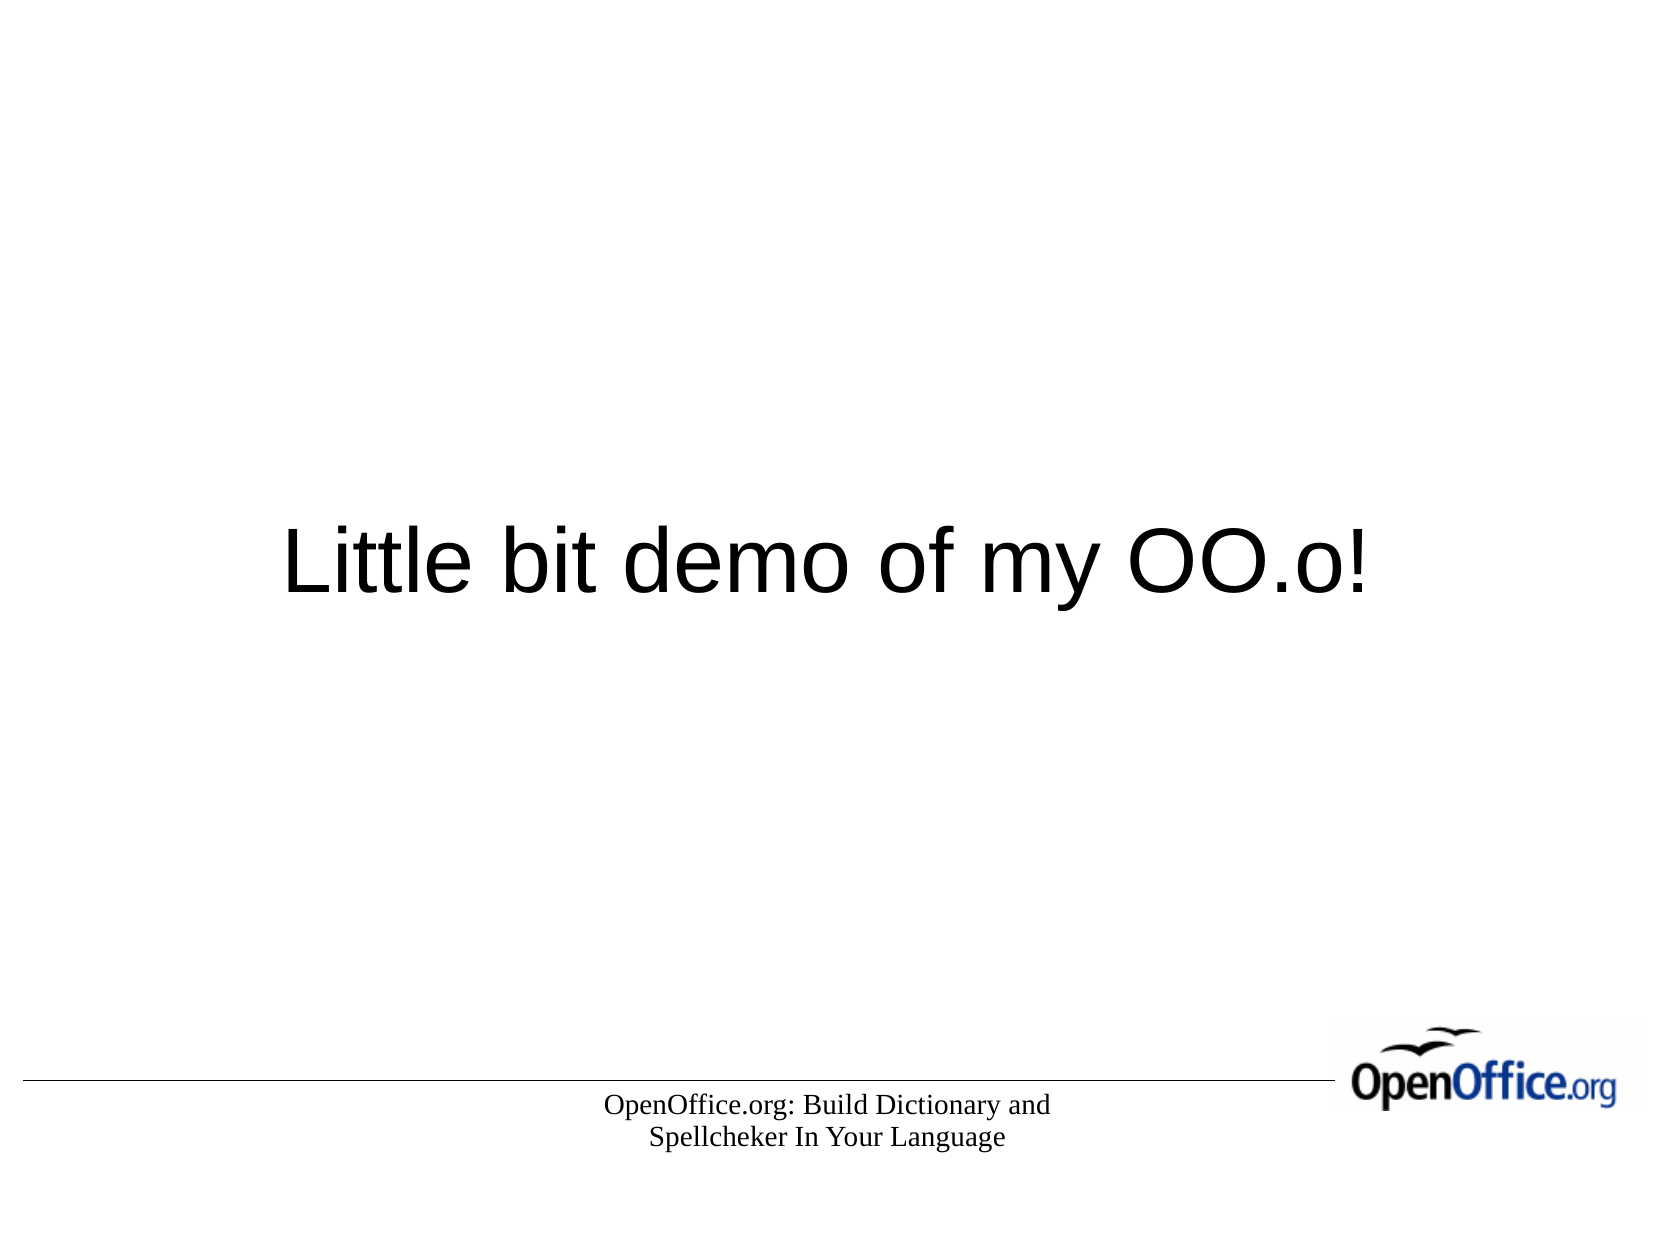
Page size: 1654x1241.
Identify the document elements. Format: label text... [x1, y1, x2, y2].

picture [1335, 1020, 1648, 1111]
title Little bit demo of my OO.o! [82, 464, 1571, 657]
